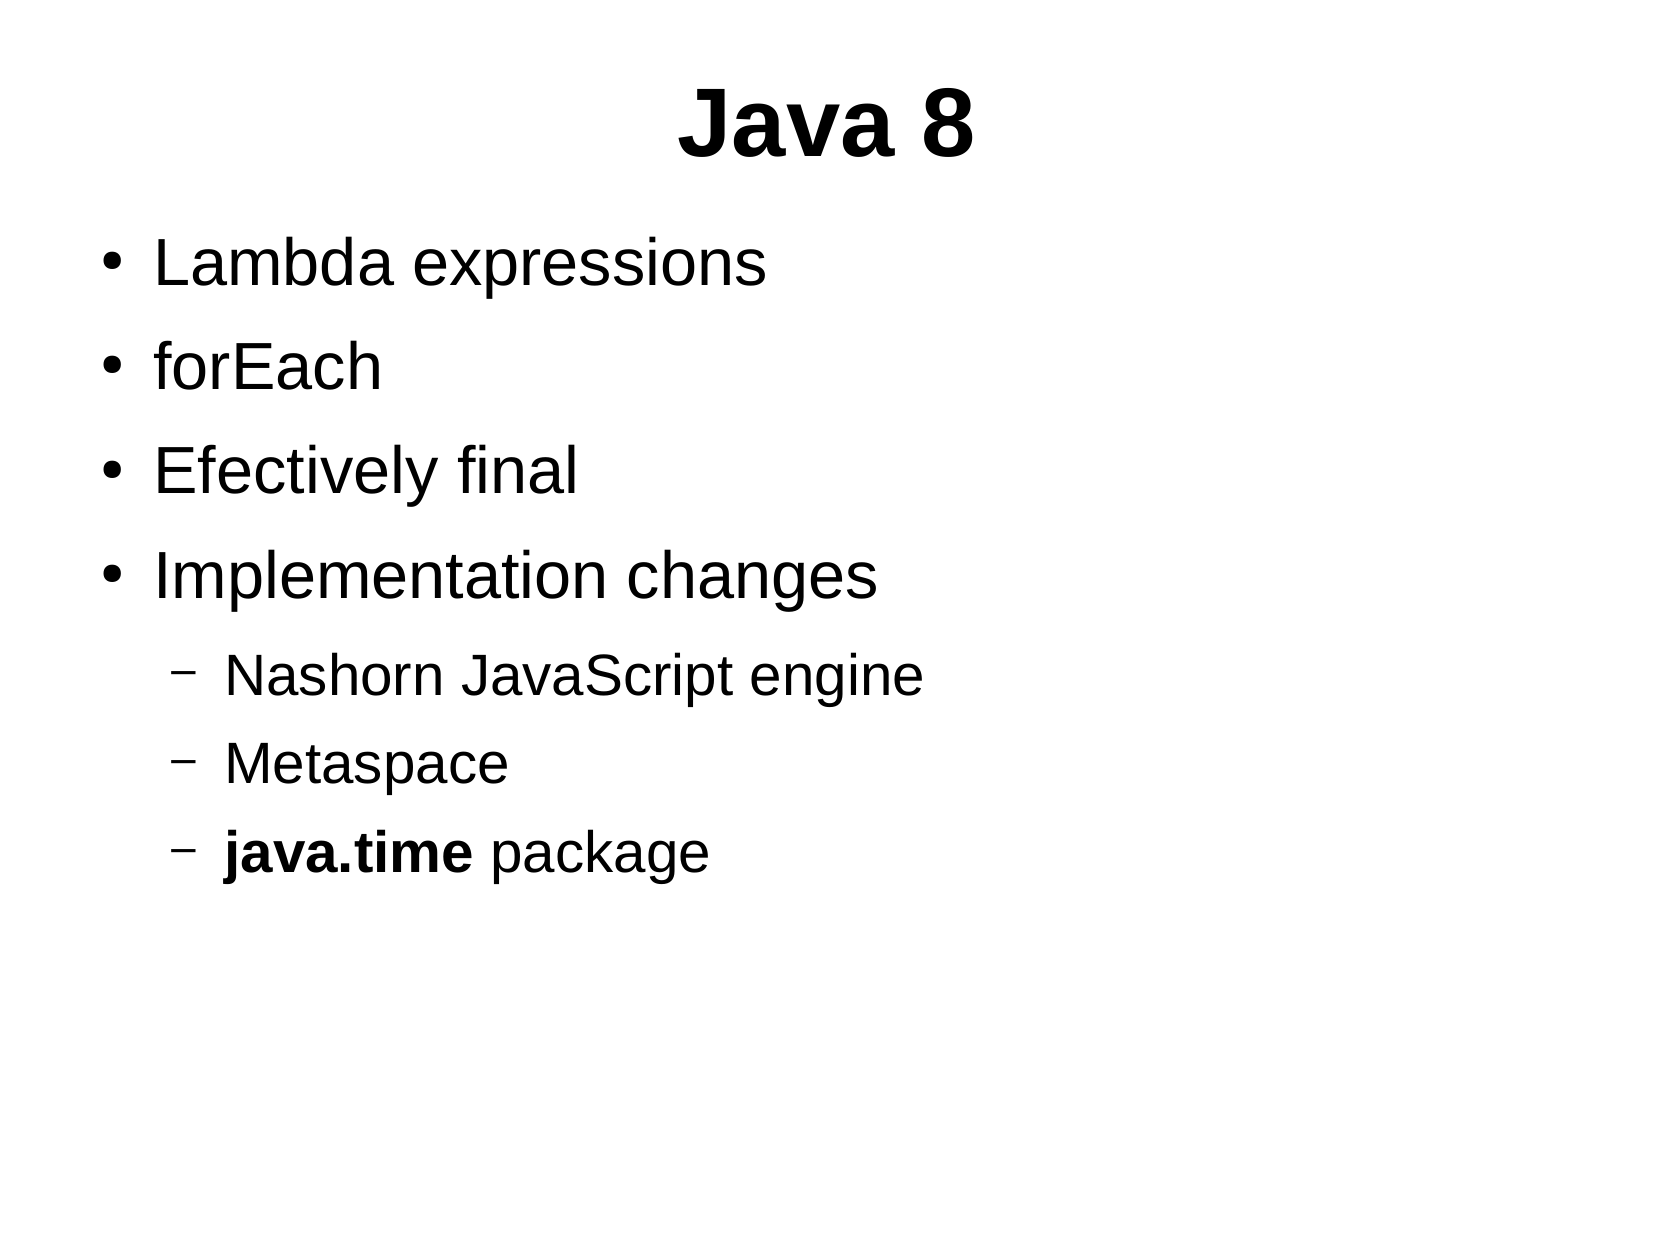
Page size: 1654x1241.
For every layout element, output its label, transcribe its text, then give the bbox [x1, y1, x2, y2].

list Lambda expressions forEach Efectively final Implementation changes Nashorn JavaScript engine Metaspace java.time package [82, 225, 1538, 1186]
title Java 8 [82, 49, 1571, 196]
